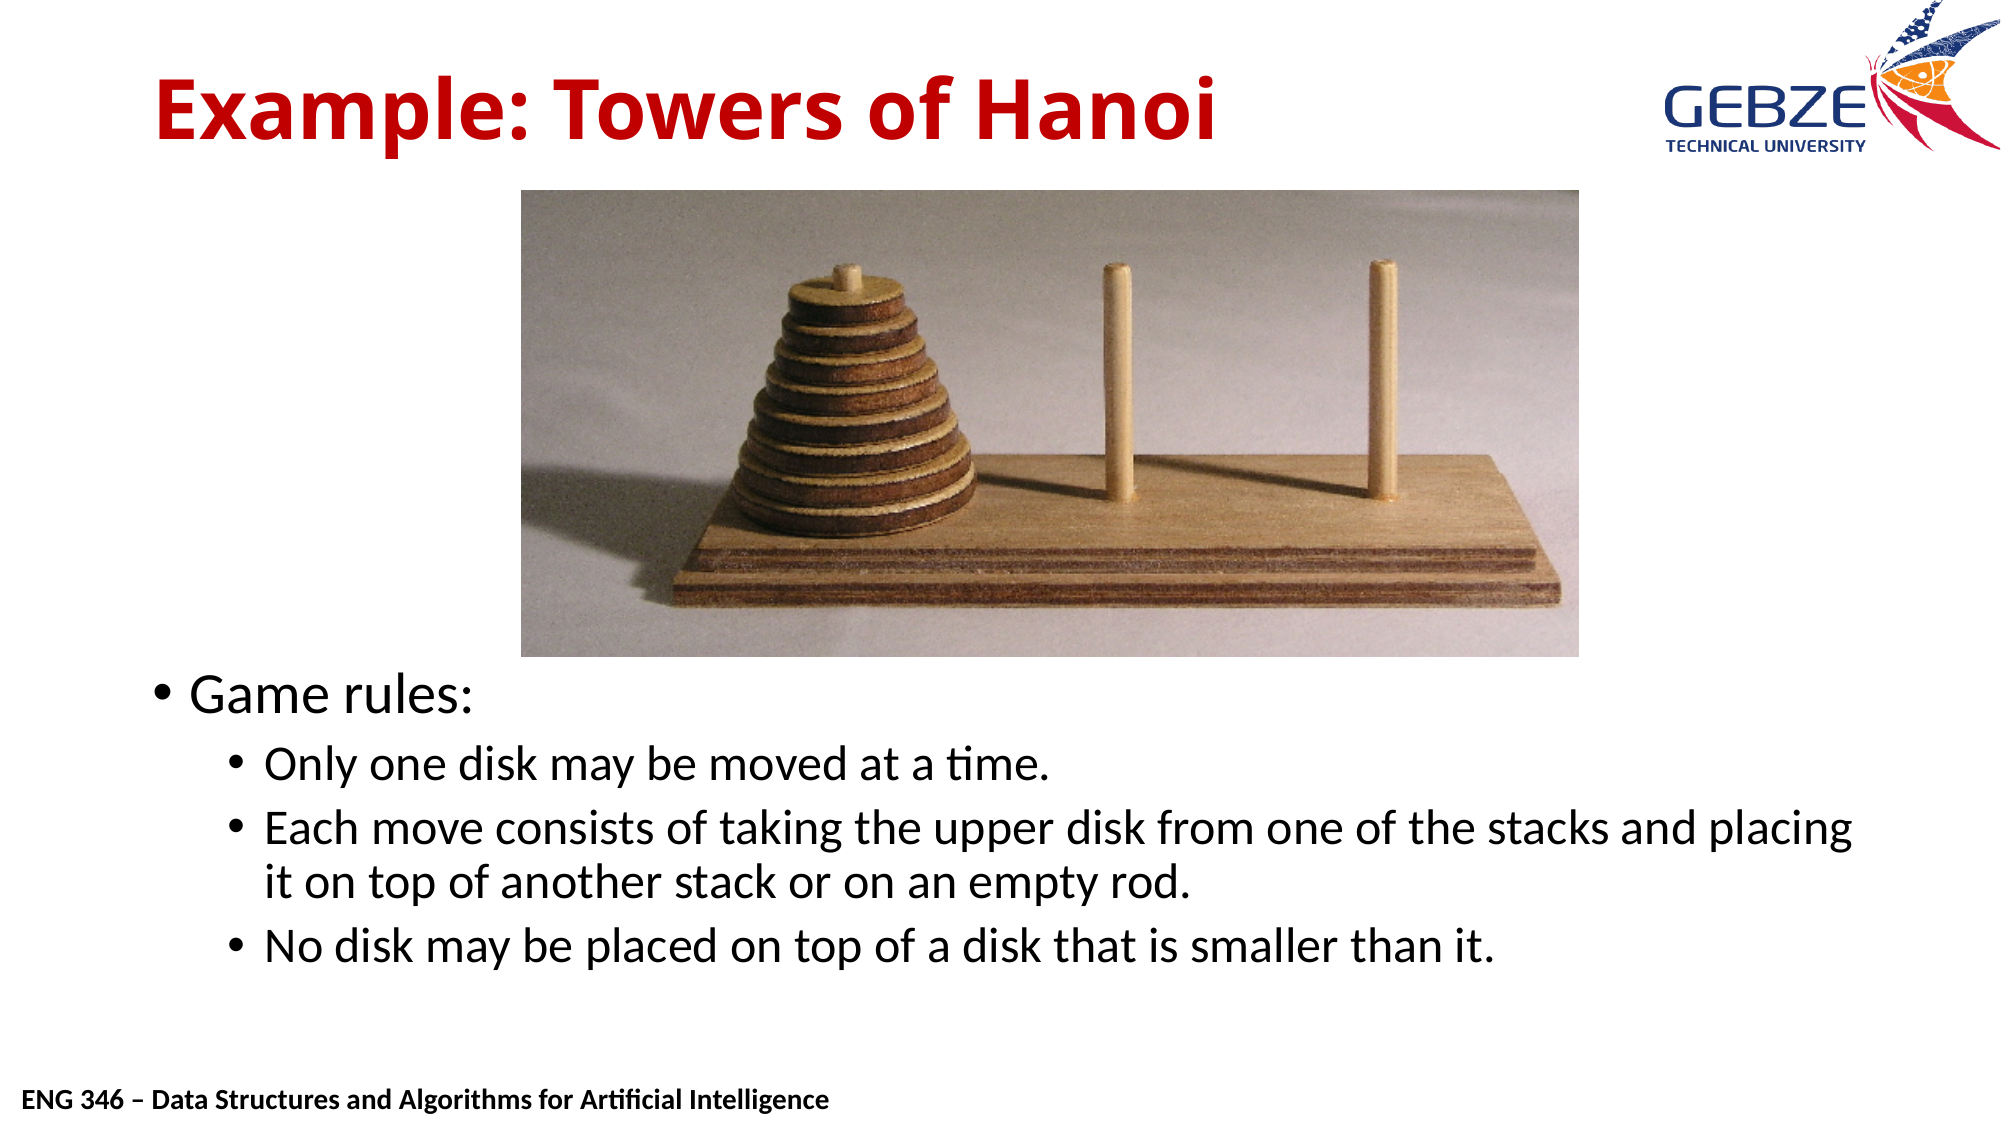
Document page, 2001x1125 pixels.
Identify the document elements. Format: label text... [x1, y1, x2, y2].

picture [521, 190, 1579, 657]
title Example: Towers of Hanoi [137, 59, 1863, 166]
list Game rules: Only one disk may be moved at a time. Each move consists of taking the upper disk from one of the stacks and placing it on top of another stack or on an empty rod. No disk may be placed on top of a disk that is smaller than it. [137, 656, 1883, 1014]
picture [1665, 0, 2001, 152]
